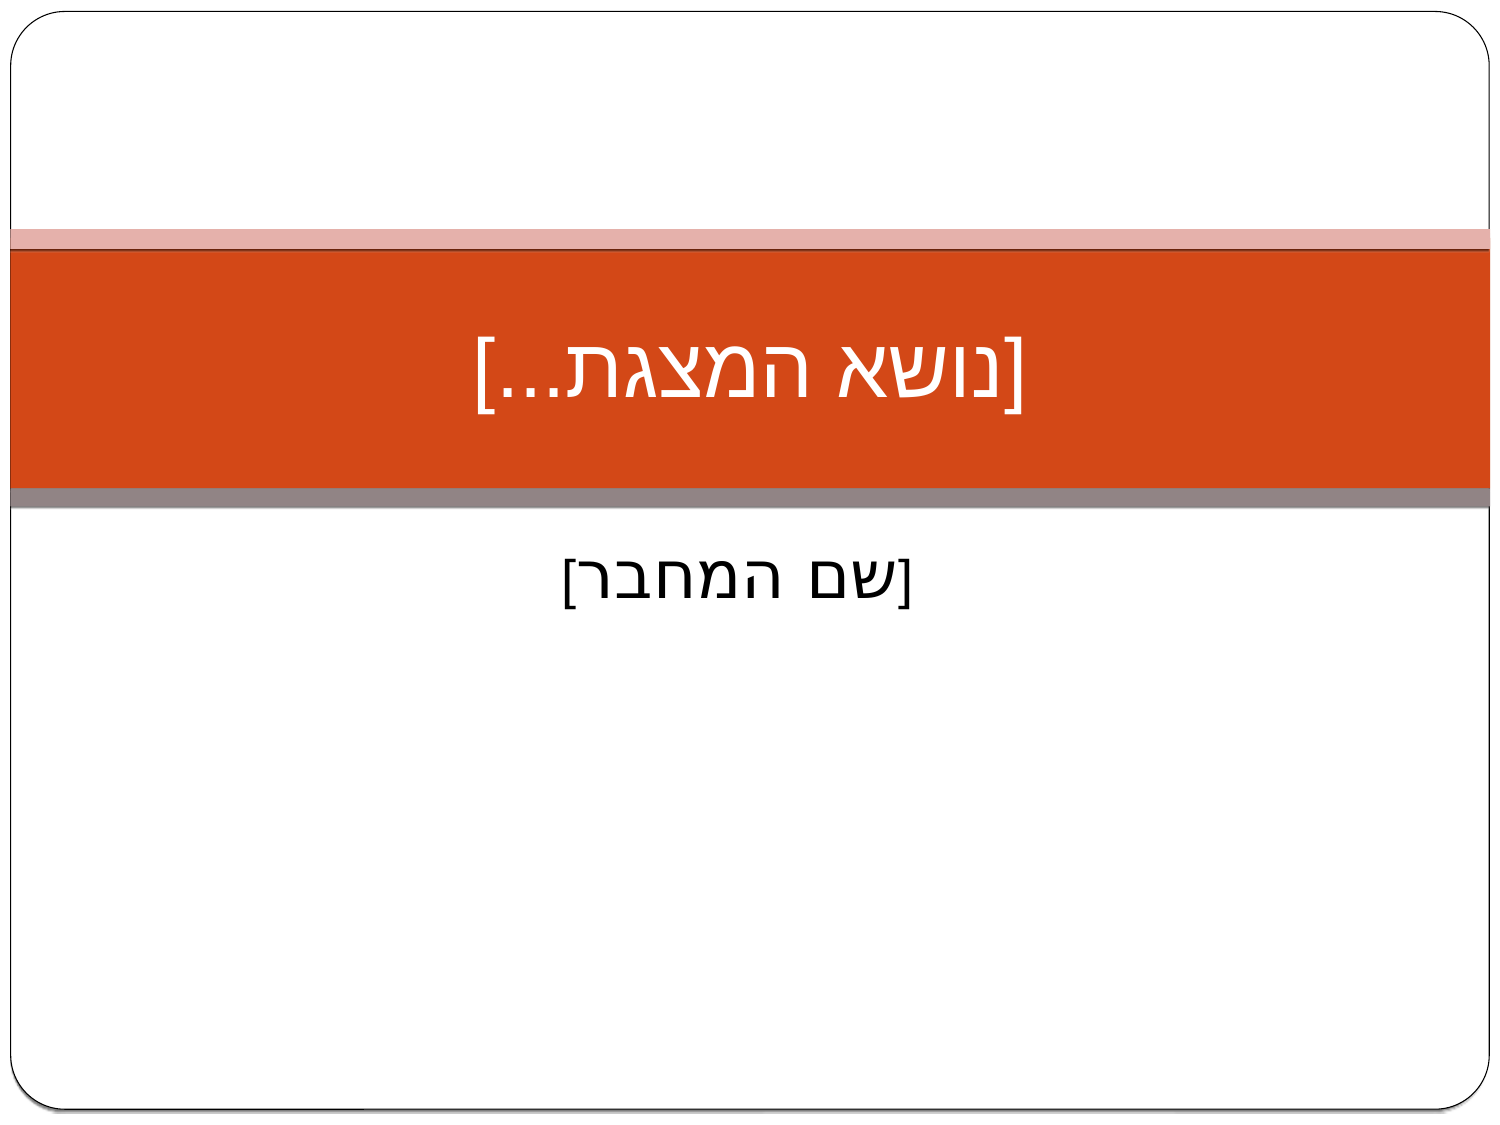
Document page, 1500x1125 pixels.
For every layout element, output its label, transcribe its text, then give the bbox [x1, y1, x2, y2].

title [נושא המצגת...] [75, 247, 1425, 489]
subtitle [שם המחבר] [212, 525, 1263, 788]
